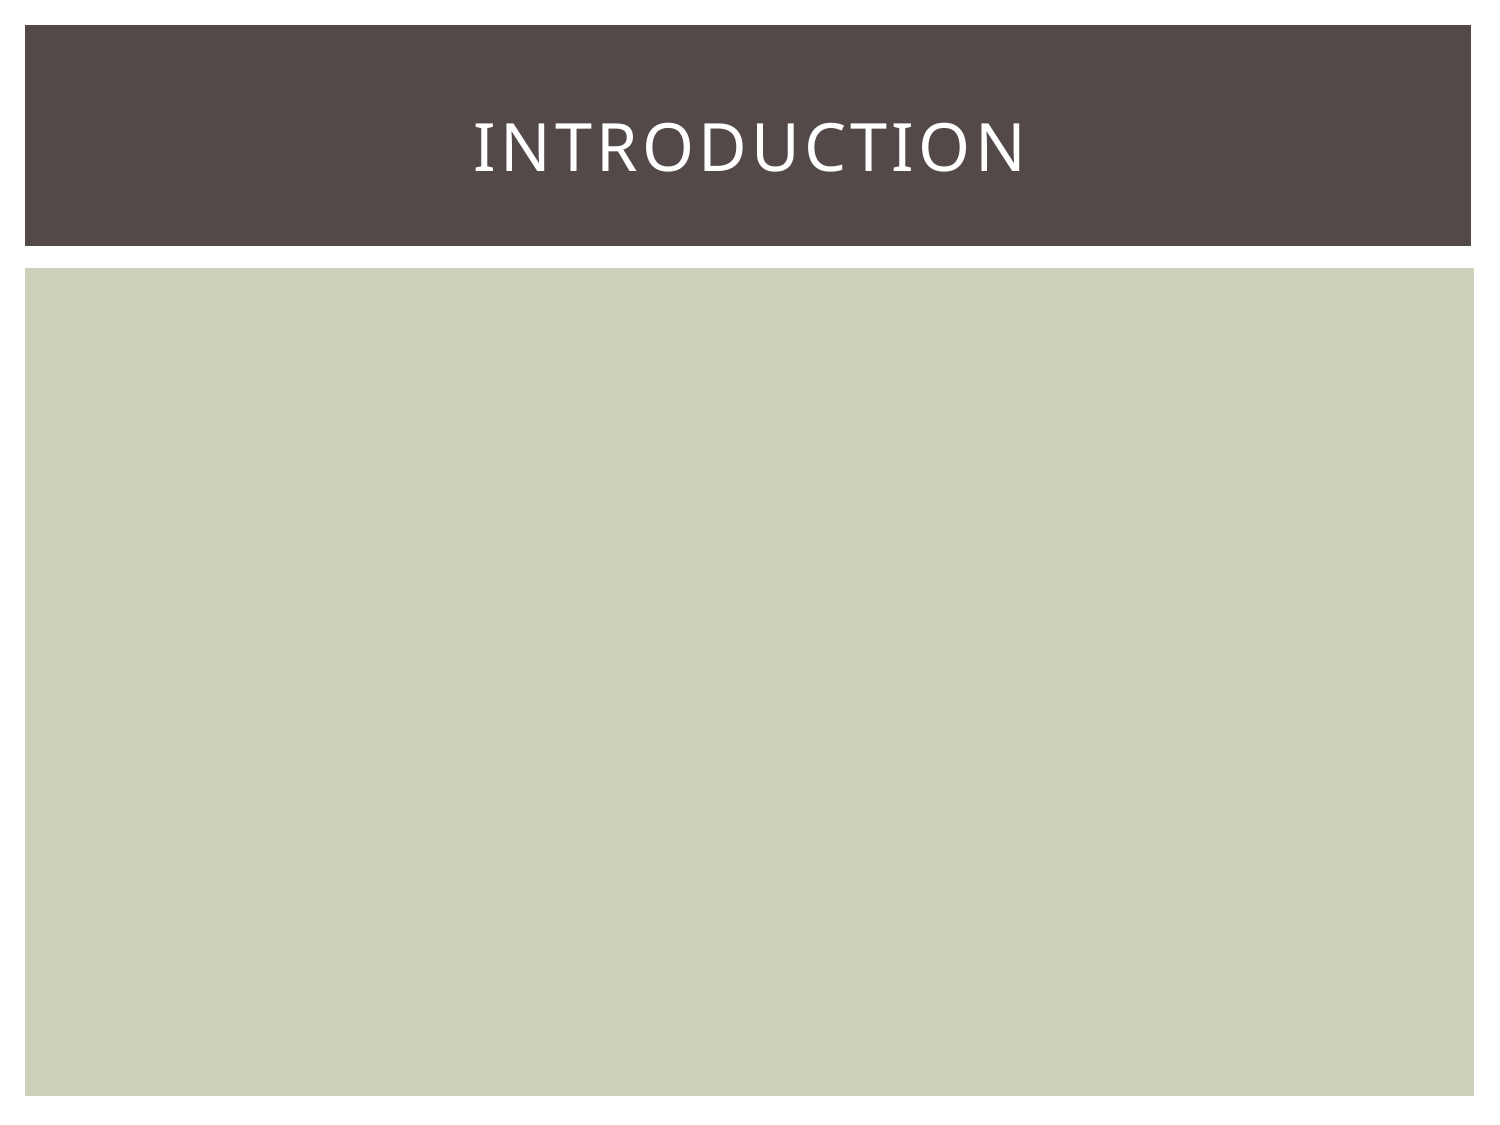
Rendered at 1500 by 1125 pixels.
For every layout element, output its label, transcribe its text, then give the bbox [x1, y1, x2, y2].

title Introduction [62, 58, 1438, 232]
